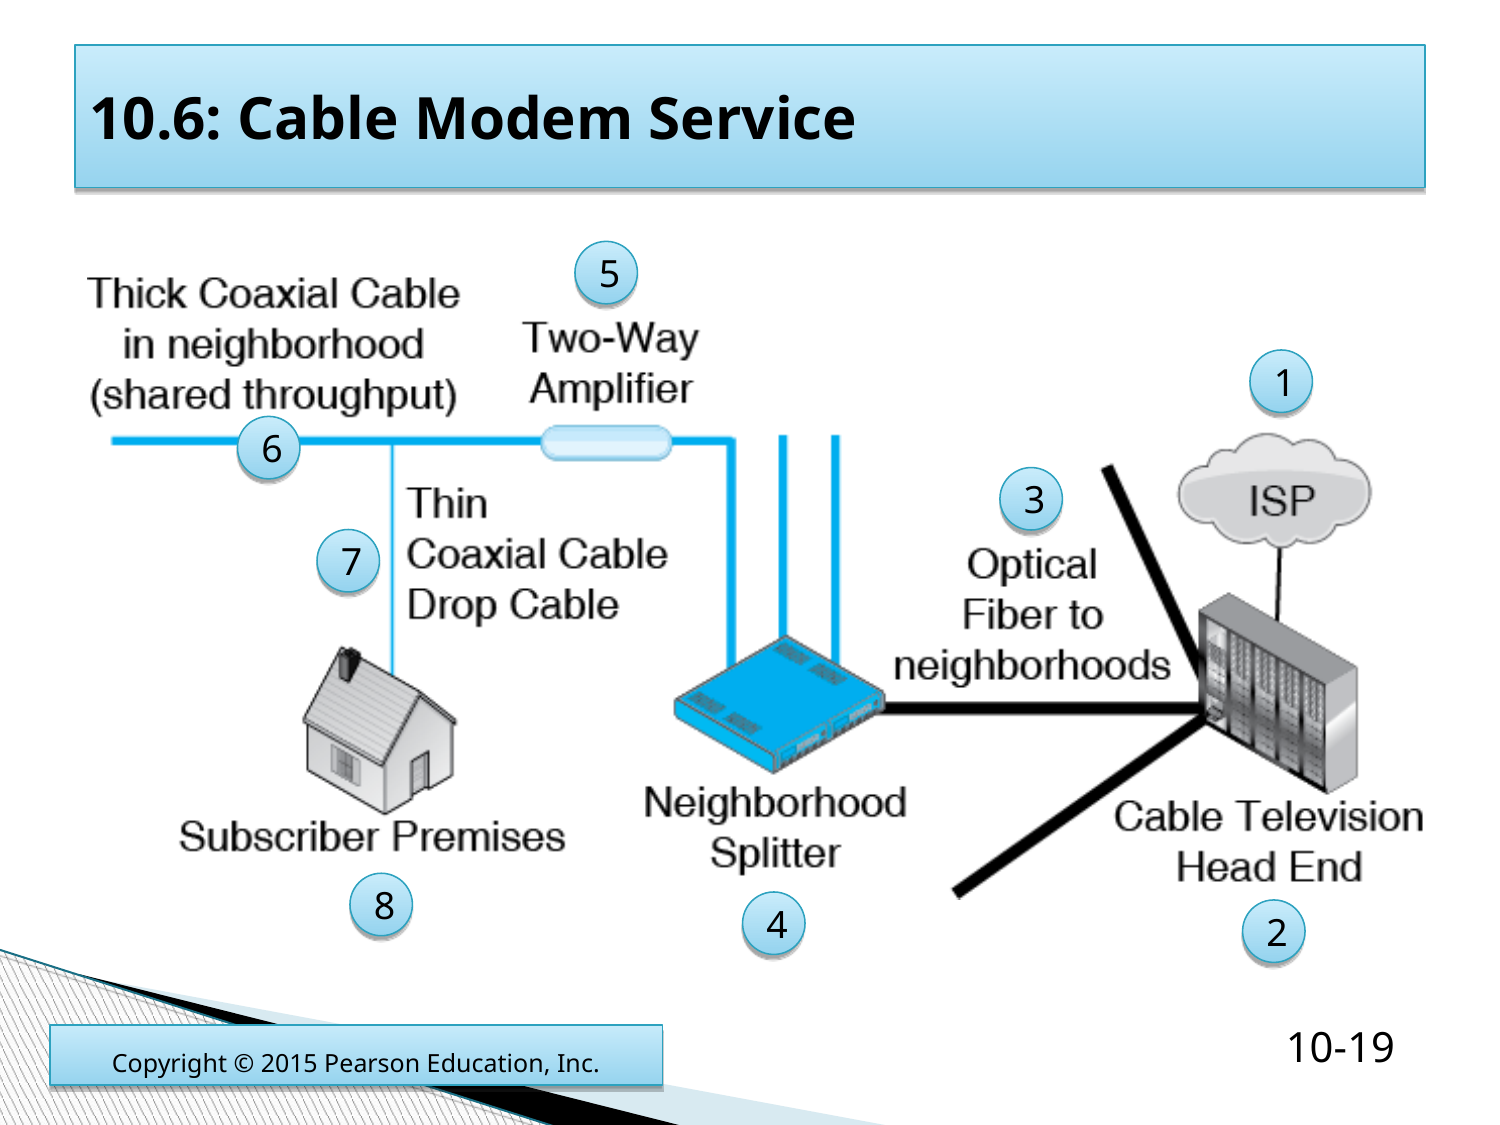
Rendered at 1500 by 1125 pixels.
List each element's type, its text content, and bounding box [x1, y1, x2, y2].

picture [87, 272, 1425, 900]
text_box 5 [574, 241, 638, 304]
text_box 7 [317, 529, 380, 592]
picture [0, 952, 543, 1125]
title 10.6: Cable Modem Service [75, 45, 1425, 188]
text_box 6 [237, 416, 300, 479]
slide_number 10-<number> [1149, 1025, 1410, 1085]
text_box 2 [1242, 899, 1306, 963]
text_box 8 [349, 873, 413, 936]
footer Copyright © 2015 Pearson Education, Inc. [50, 1025, 663, 1085]
text_box 4 [742, 891, 806, 955]
text_box 3 [999, 467, 1063, 531]
text_box 1 [1249, 349, 1313, 413]
